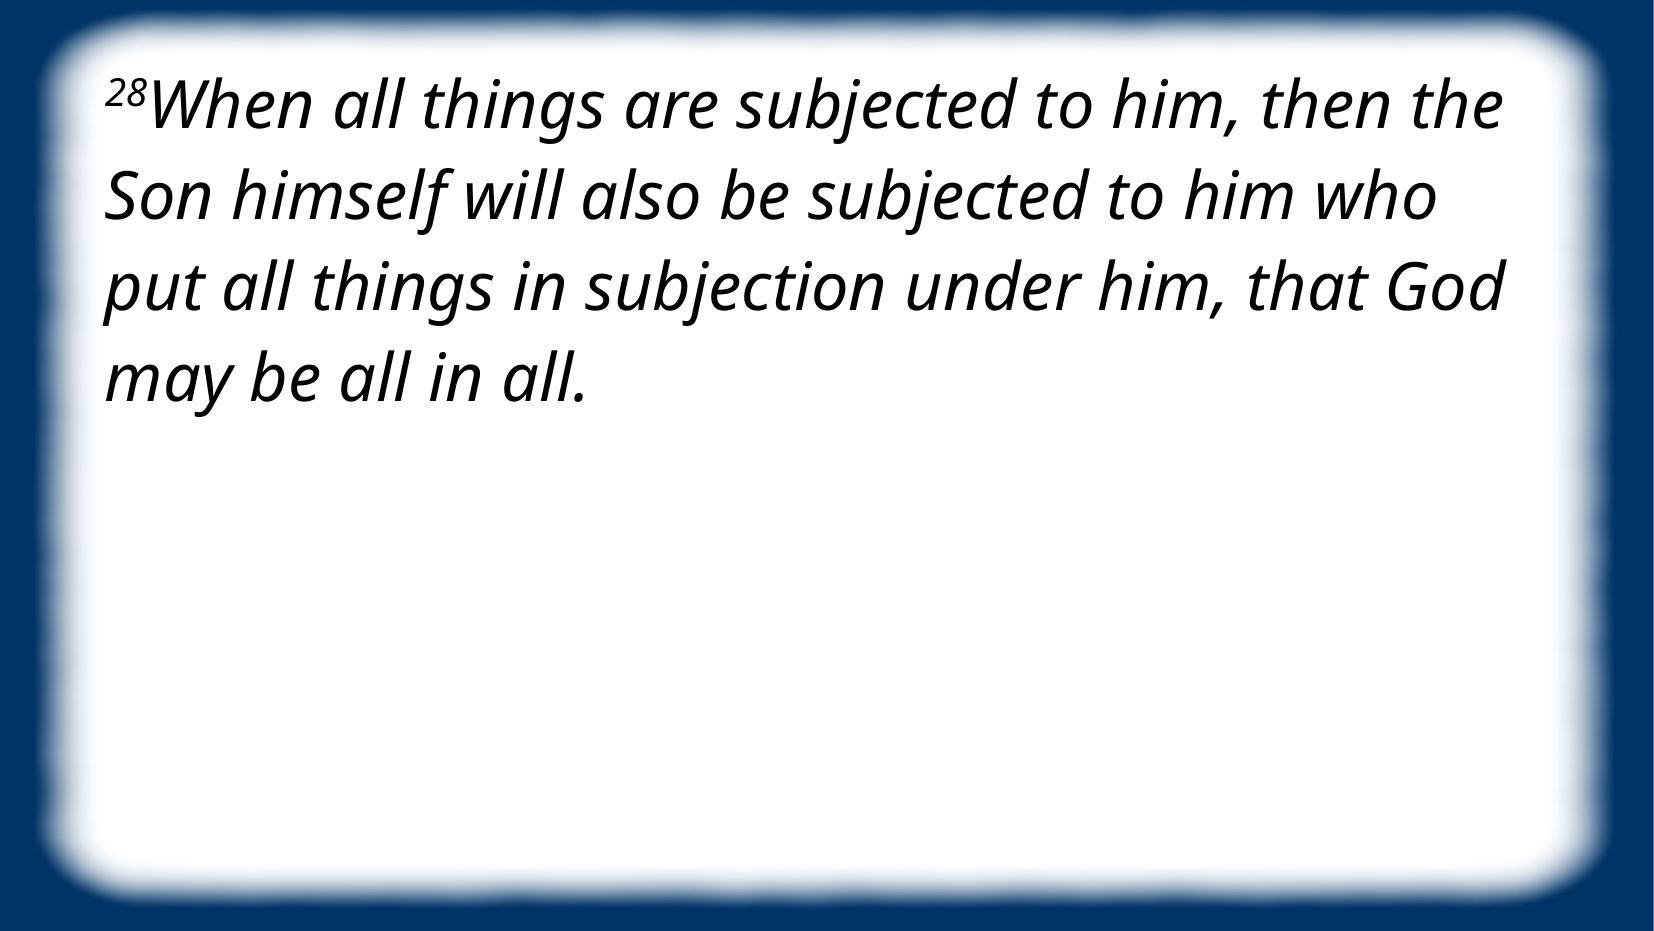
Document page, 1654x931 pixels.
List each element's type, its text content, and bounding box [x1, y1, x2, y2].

picture [0, 0, 1654, 931]
text_box 28When all things are subjected to him, then the Son himself will also be subjected to him who put all things in subjection under him, that God may be all in all. [90, 50, 1546, 421]
